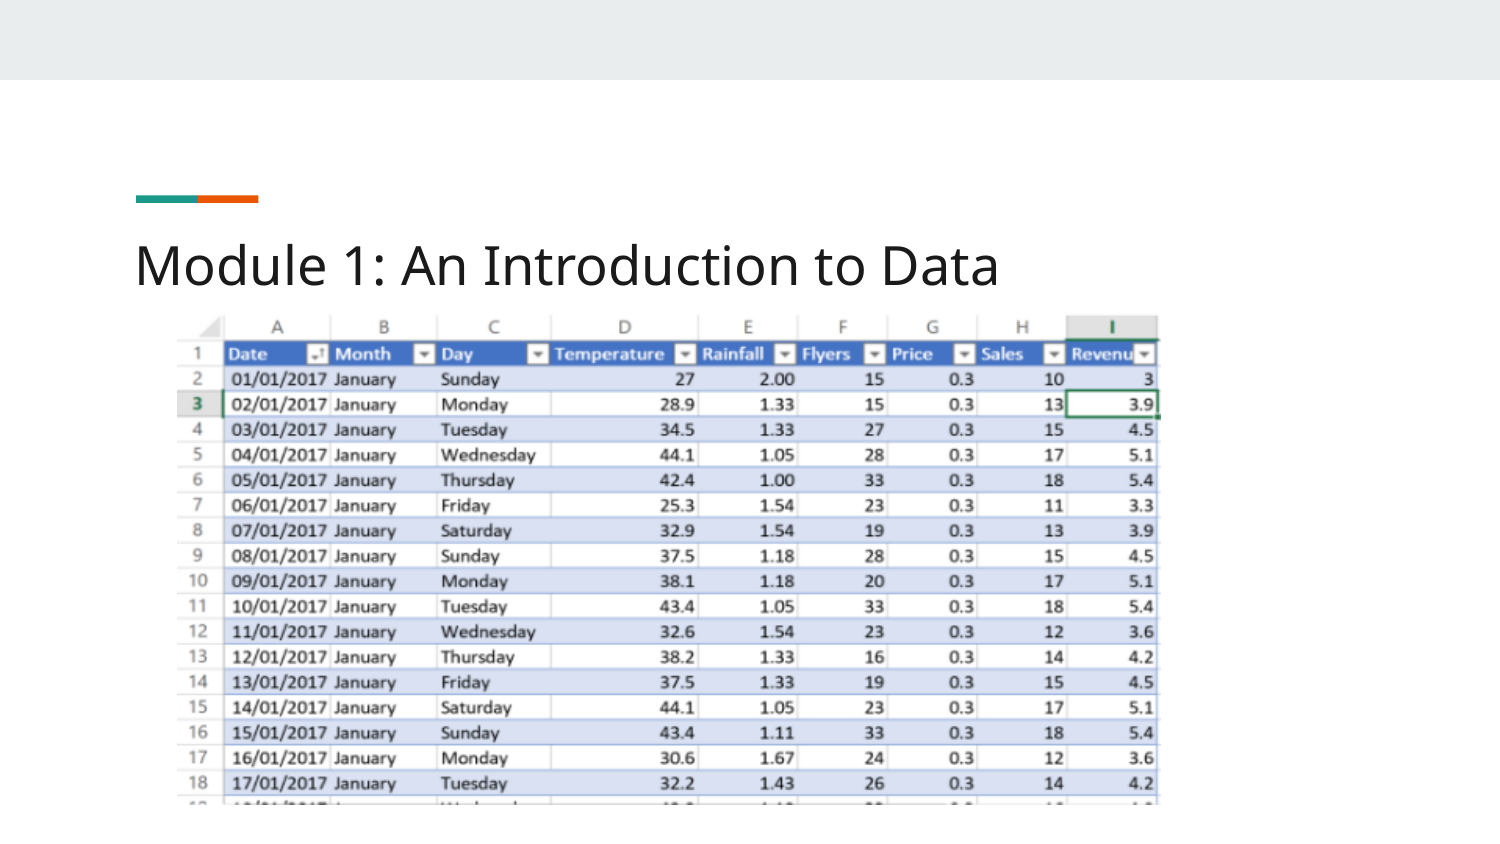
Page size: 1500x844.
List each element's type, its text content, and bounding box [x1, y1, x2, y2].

title Module 1: An Introduction to Data [119, 216, 1381, 305]
picture [177, 304, 1161, 805]
